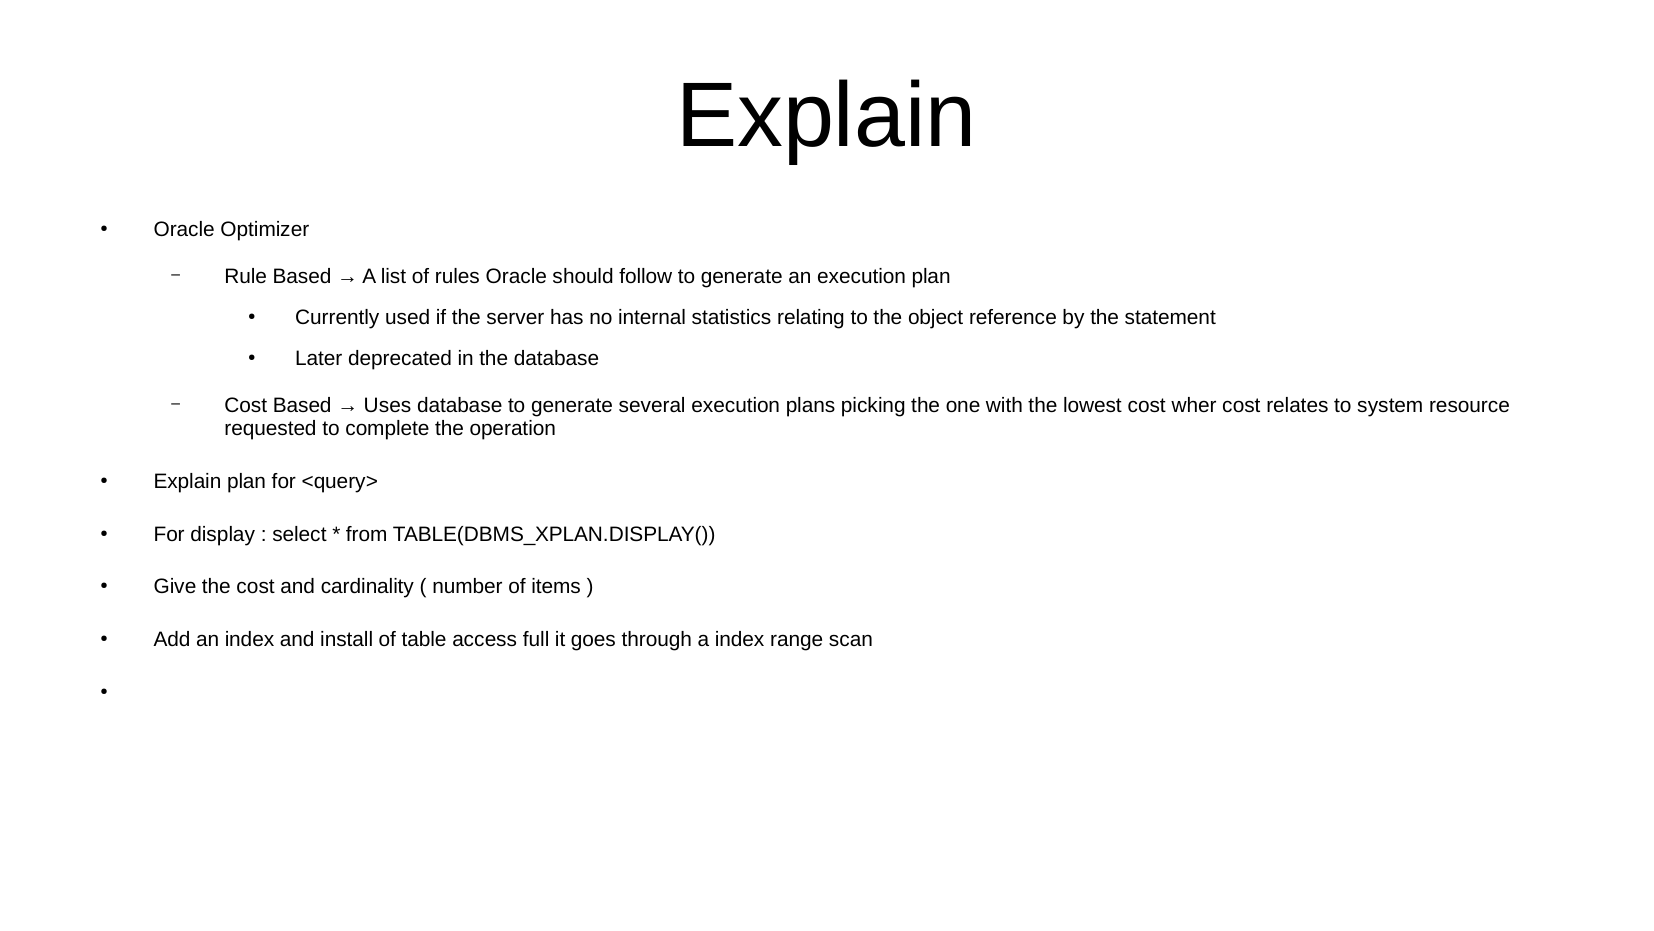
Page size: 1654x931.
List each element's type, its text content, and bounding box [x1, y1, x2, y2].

list Oracle Optimizer Rule Based → A list of rules Oracle should follow to generate an execution plan Currently used if the server has no internal statistics relating to the object reference by the statement Later deprecated in the database Cost Based → Uses database to generate several execution plans picking the one with the lowest cost wher cost relates to system resource requested to complete the operation Explain plan for <query> For display : select * from TABLE(DBMS_XPLAN.DISPLAY()) Give the cost and cardinality ( number of items ) Add an index and install of table access full it goes through a index range scan [82, 217, 1571, 886]
title Explain [82, 37, 1571, 193]
